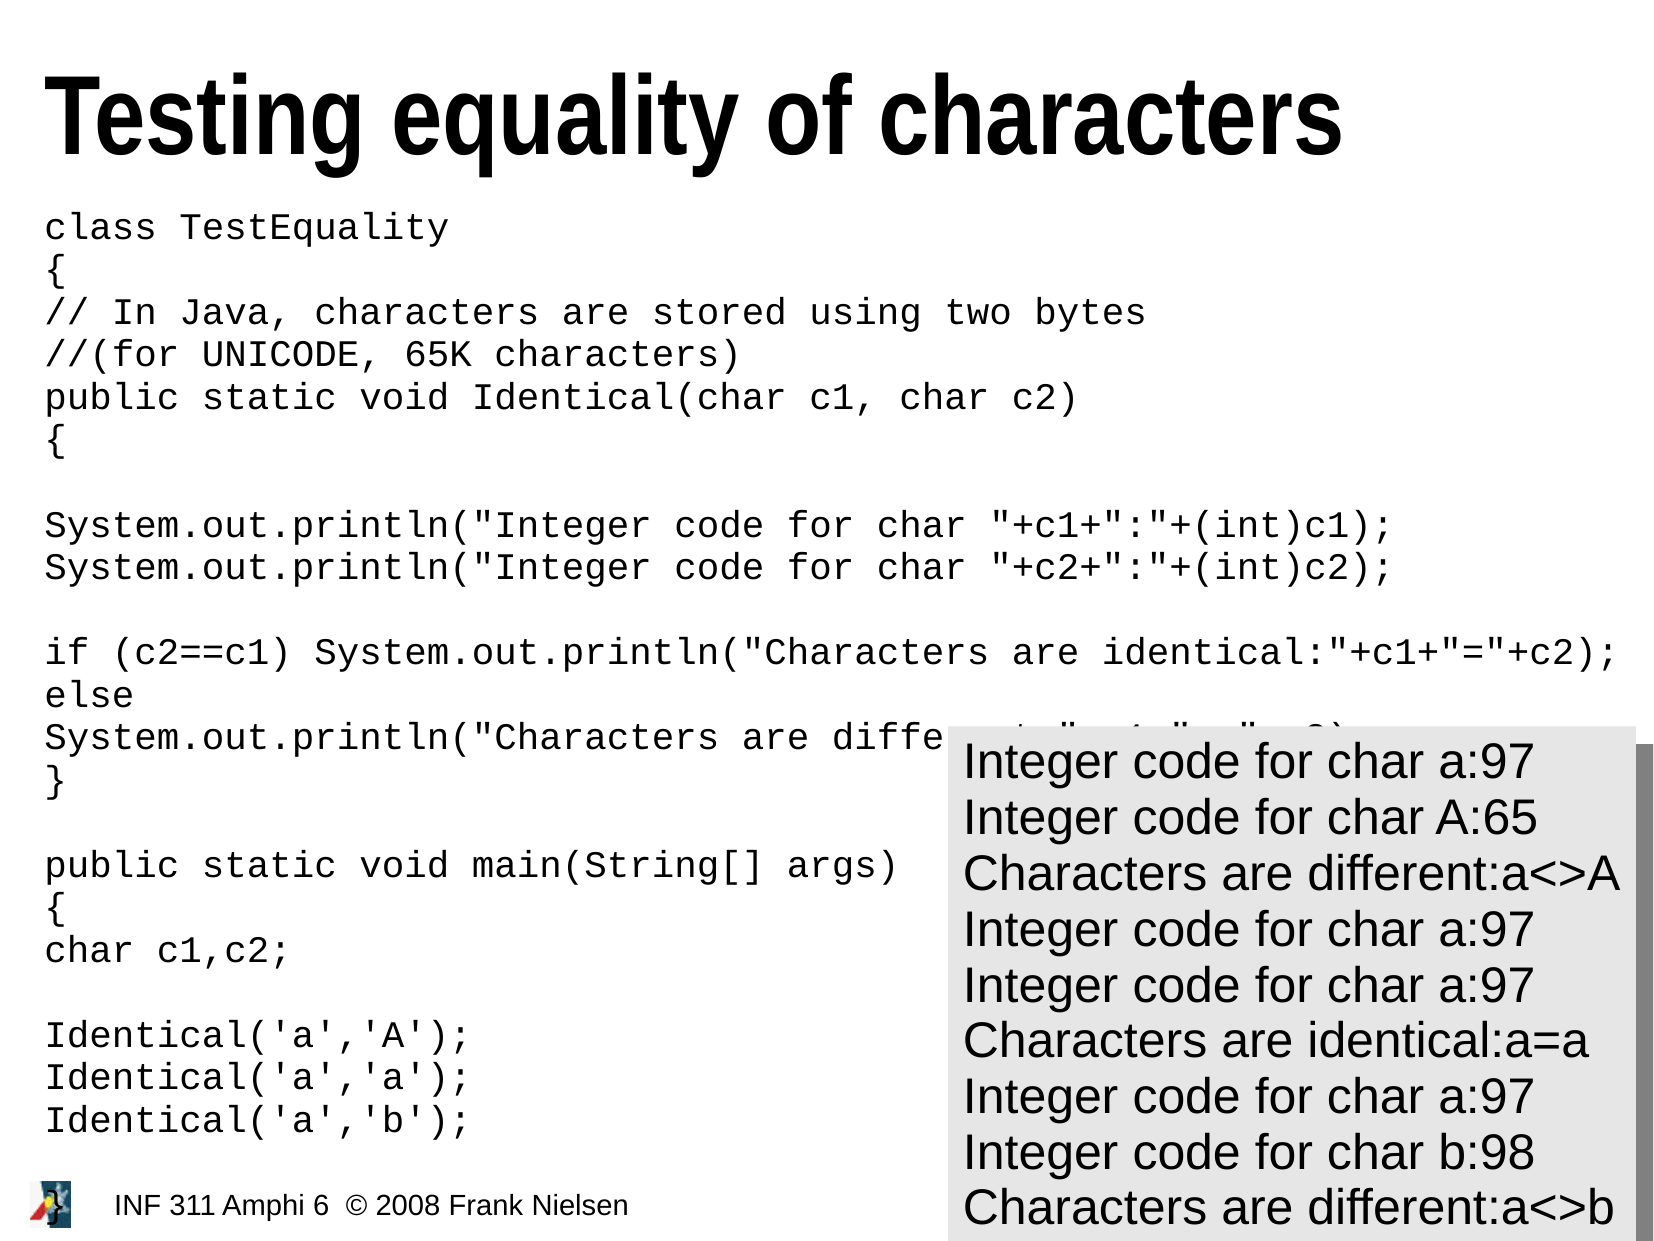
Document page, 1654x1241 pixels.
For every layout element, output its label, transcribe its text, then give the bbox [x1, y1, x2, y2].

text_box Integer code for char a:97 Integer code for char A:65 Characters are different:a<>A Integer code for char a:97 Integer code for char a:97 Characters are identical:a=a Integer code for char a:97 Integer code for char b:98 Characters are different:a<>b [948, 726, 1636, 1241]
text_box [227, 177, 257, 249]
text_box Testing equality of characters [29, 41, 1360, 186]
text_box class TestEquality { // In Java, characters are stored using two bytes //(for UNICODE, 65K characters) public static void Identical(char c1, char c2) { System.out.println("Integer code for char "+c1+":"+(int)c1); System.out.println("Integer code for char "+c2+":"+(int)c2); if (c2==c1) System.out.println("Characters are identical:"+c1+"="+c2); else System.out.println("Characters are different:"+c1+"<>"+c2); } public static void main(String[] args) { char c1,c2; Identical('a','A'); Identical('a','a'); Identical('a','b'); } } [29, 200, 1635, 1241]
